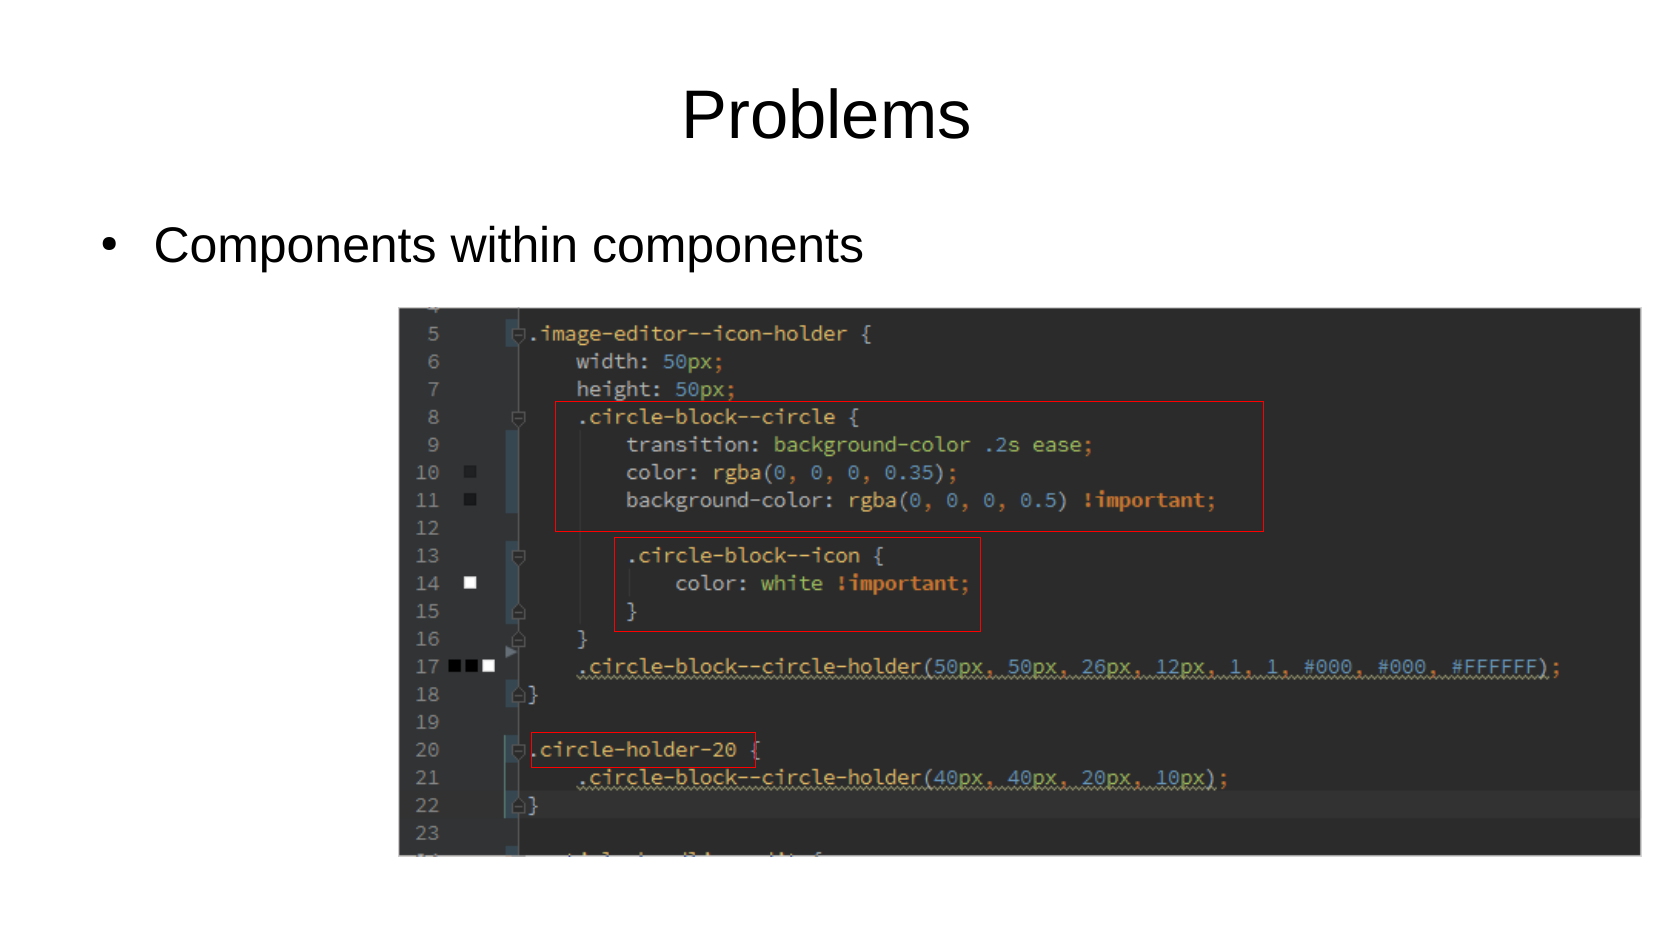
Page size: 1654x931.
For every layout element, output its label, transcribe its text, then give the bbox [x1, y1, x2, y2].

title Problems [82, 37, 1571, 193]
picture [398, 307, 1642, 857]
list Components within components [82, 217, 1571, 758]
